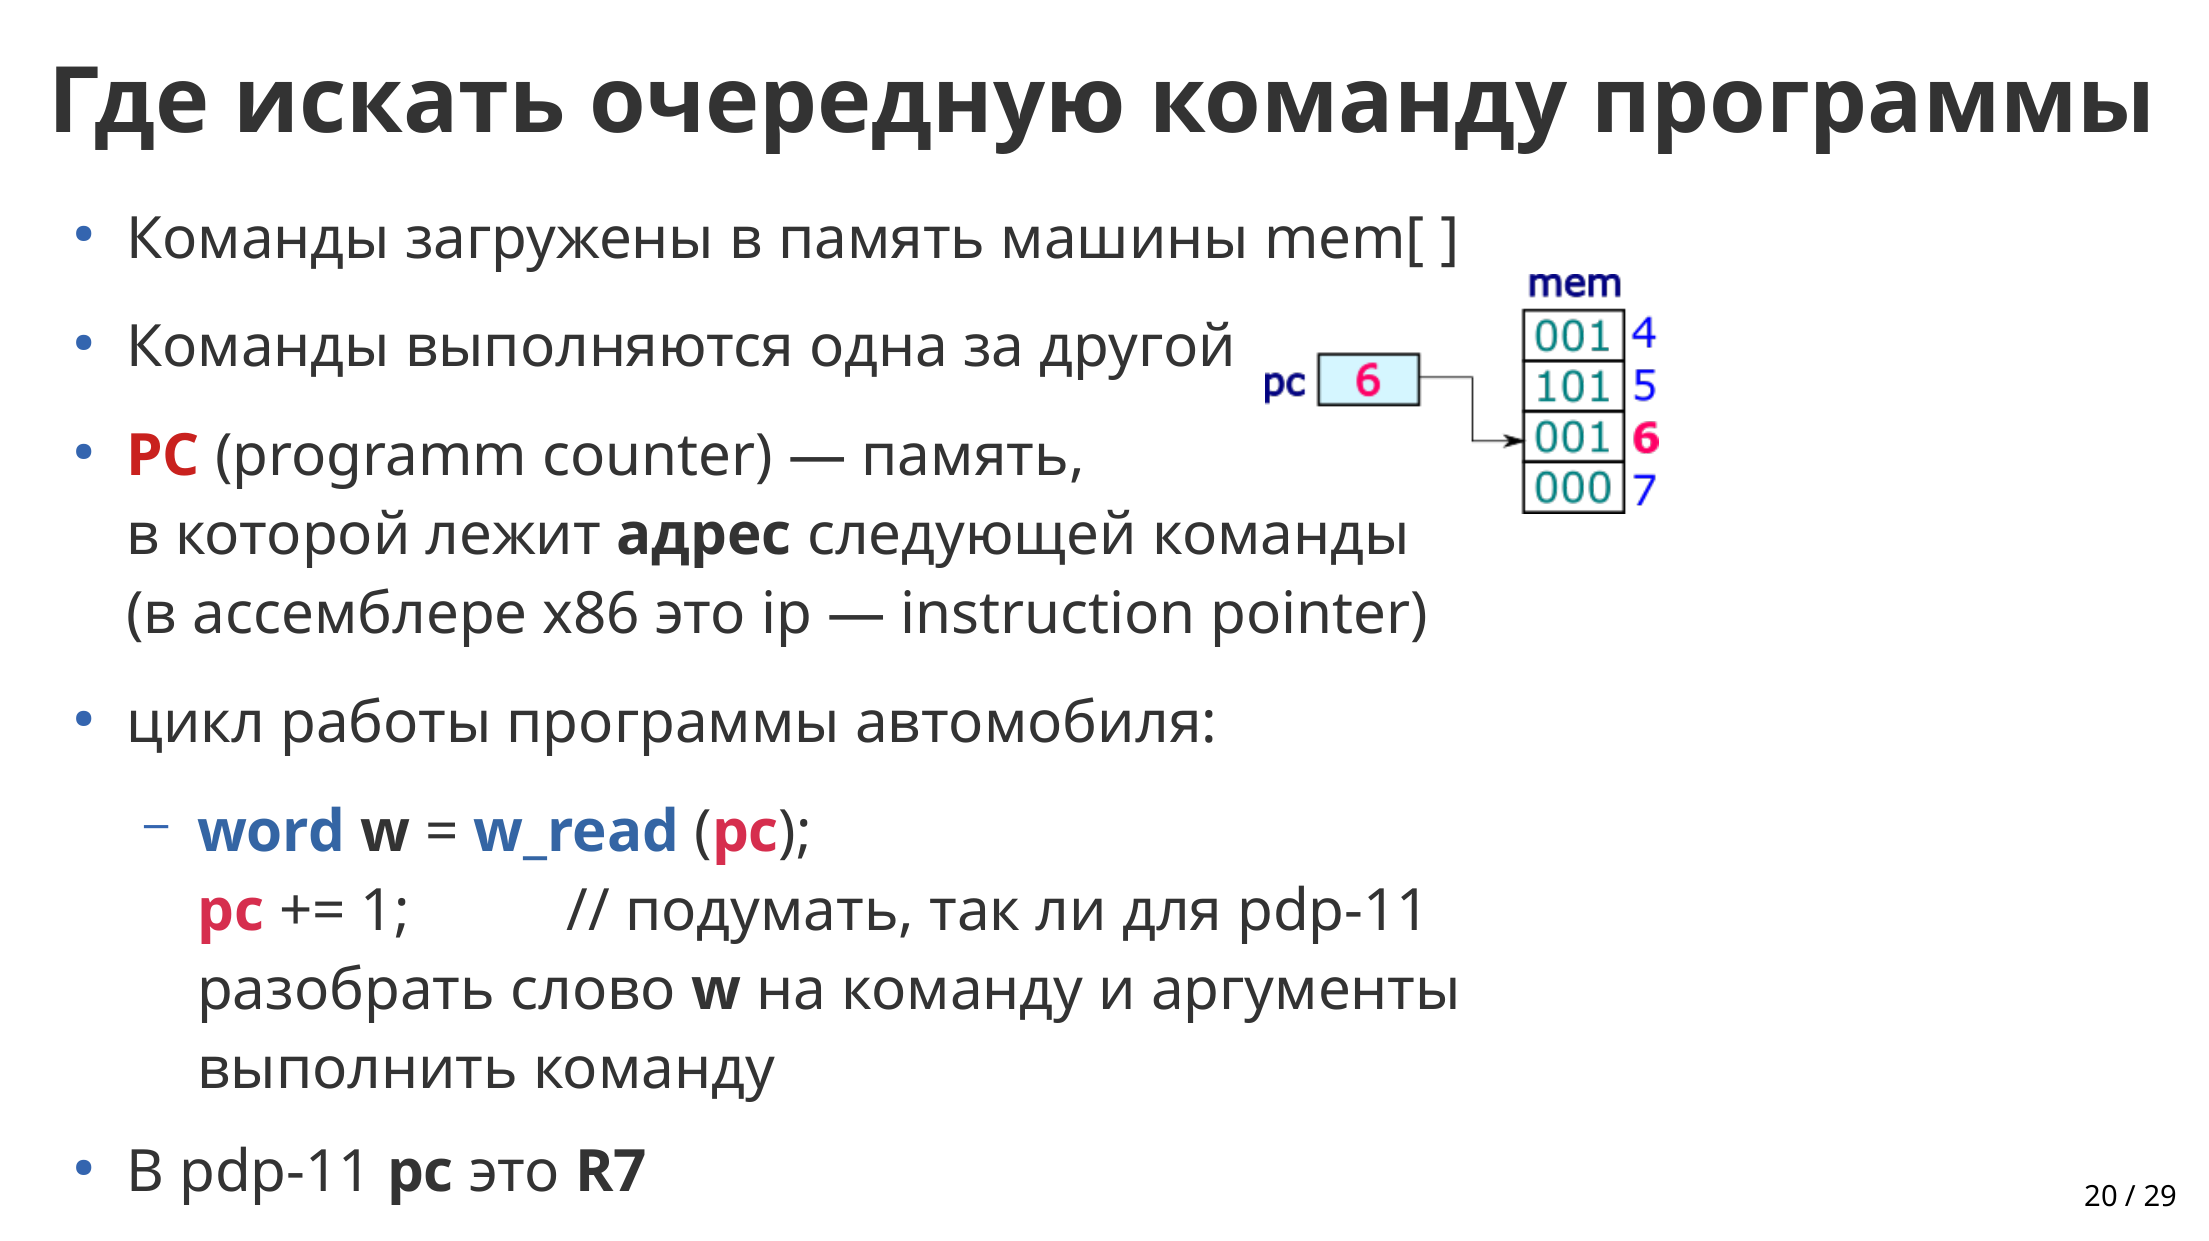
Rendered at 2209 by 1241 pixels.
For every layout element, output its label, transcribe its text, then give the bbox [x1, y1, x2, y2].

list Команды загружены в память машины mem[ ] Команды выполняются одна за другой PC (programm counter) — память, в которой лежит адрес следующей команды (в ассемблере x86 это ip — instruction pointer) цикл работы программы автомобиля: word w = w_read (pc); pc += 1; // подумать, так ли для pdp-11 разобрать слово w на команду и аргументы выполнить команду В pdp-11 pc это R7 [55, 195, 1559, 1177]
title Где искать очередную команду программы [48, 34, 2174, 160]
picture [1265, 274, 1659, 514]
